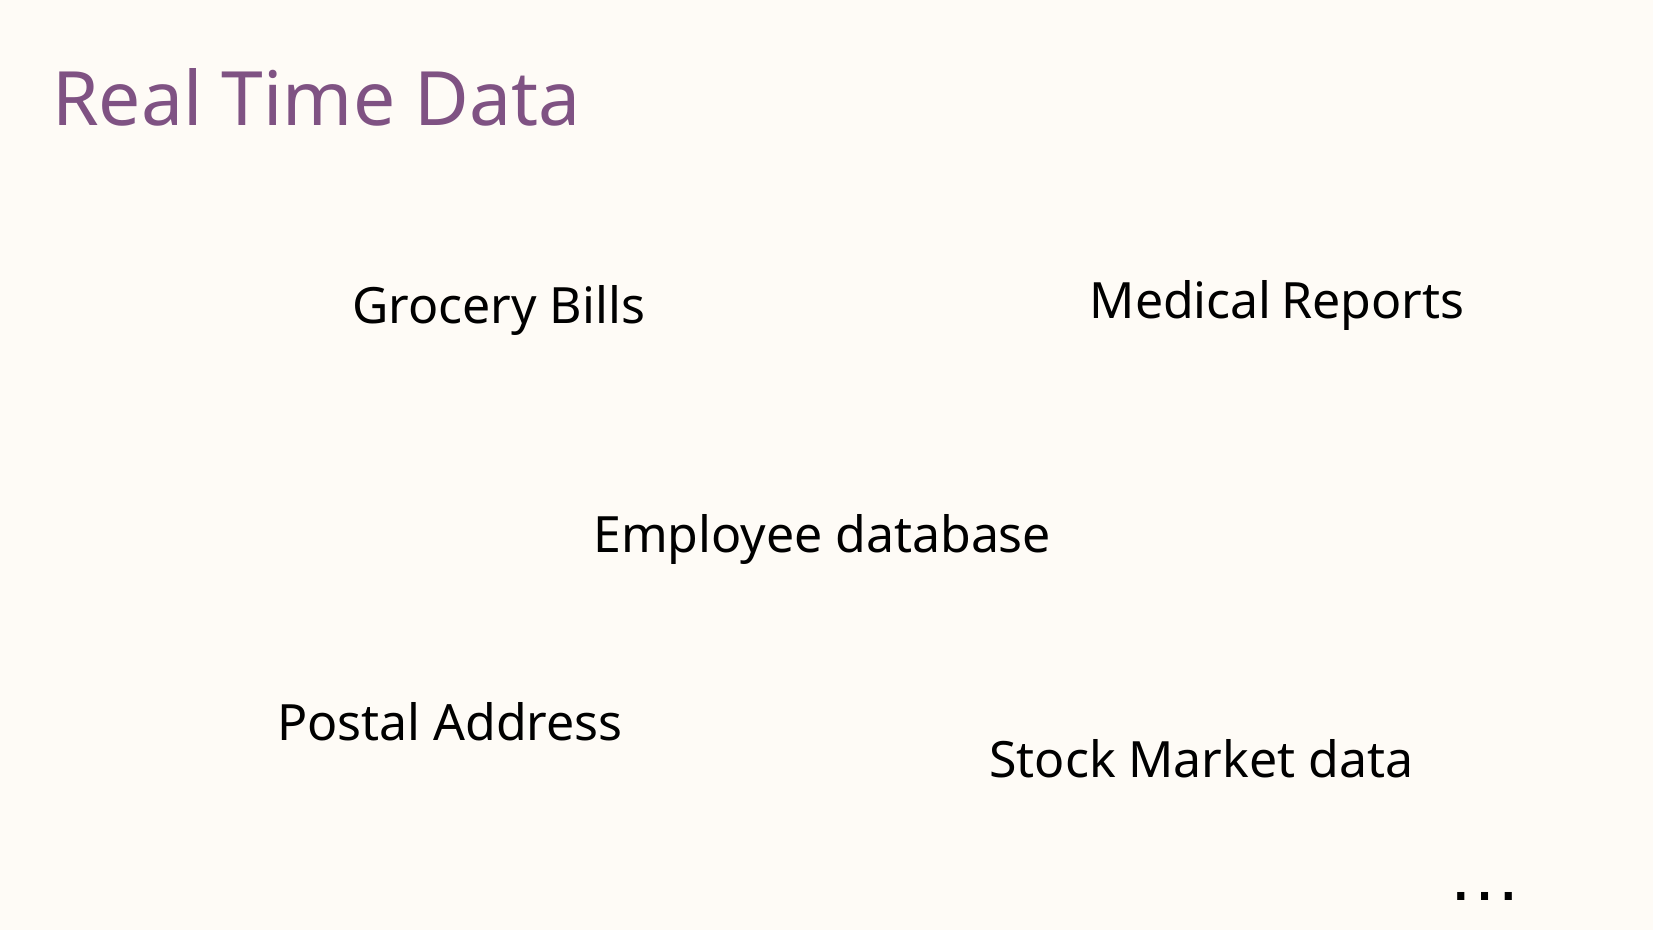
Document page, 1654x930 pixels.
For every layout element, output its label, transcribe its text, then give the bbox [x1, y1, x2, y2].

text_box … [1432, 824, 1538, 924]
text_box Postal Address [262, 679, 642, 759]
text_box Stock Market data [974, 716, 1440, 796]
text_box Real Time Data [37, 37, 585, 137]
text_box Medical Reports [1074, 258, 1484, 337]
text_box Employee database [578, 491, 1075, 571]
text_box Grocery Bills [337, 262, 673, 342]
